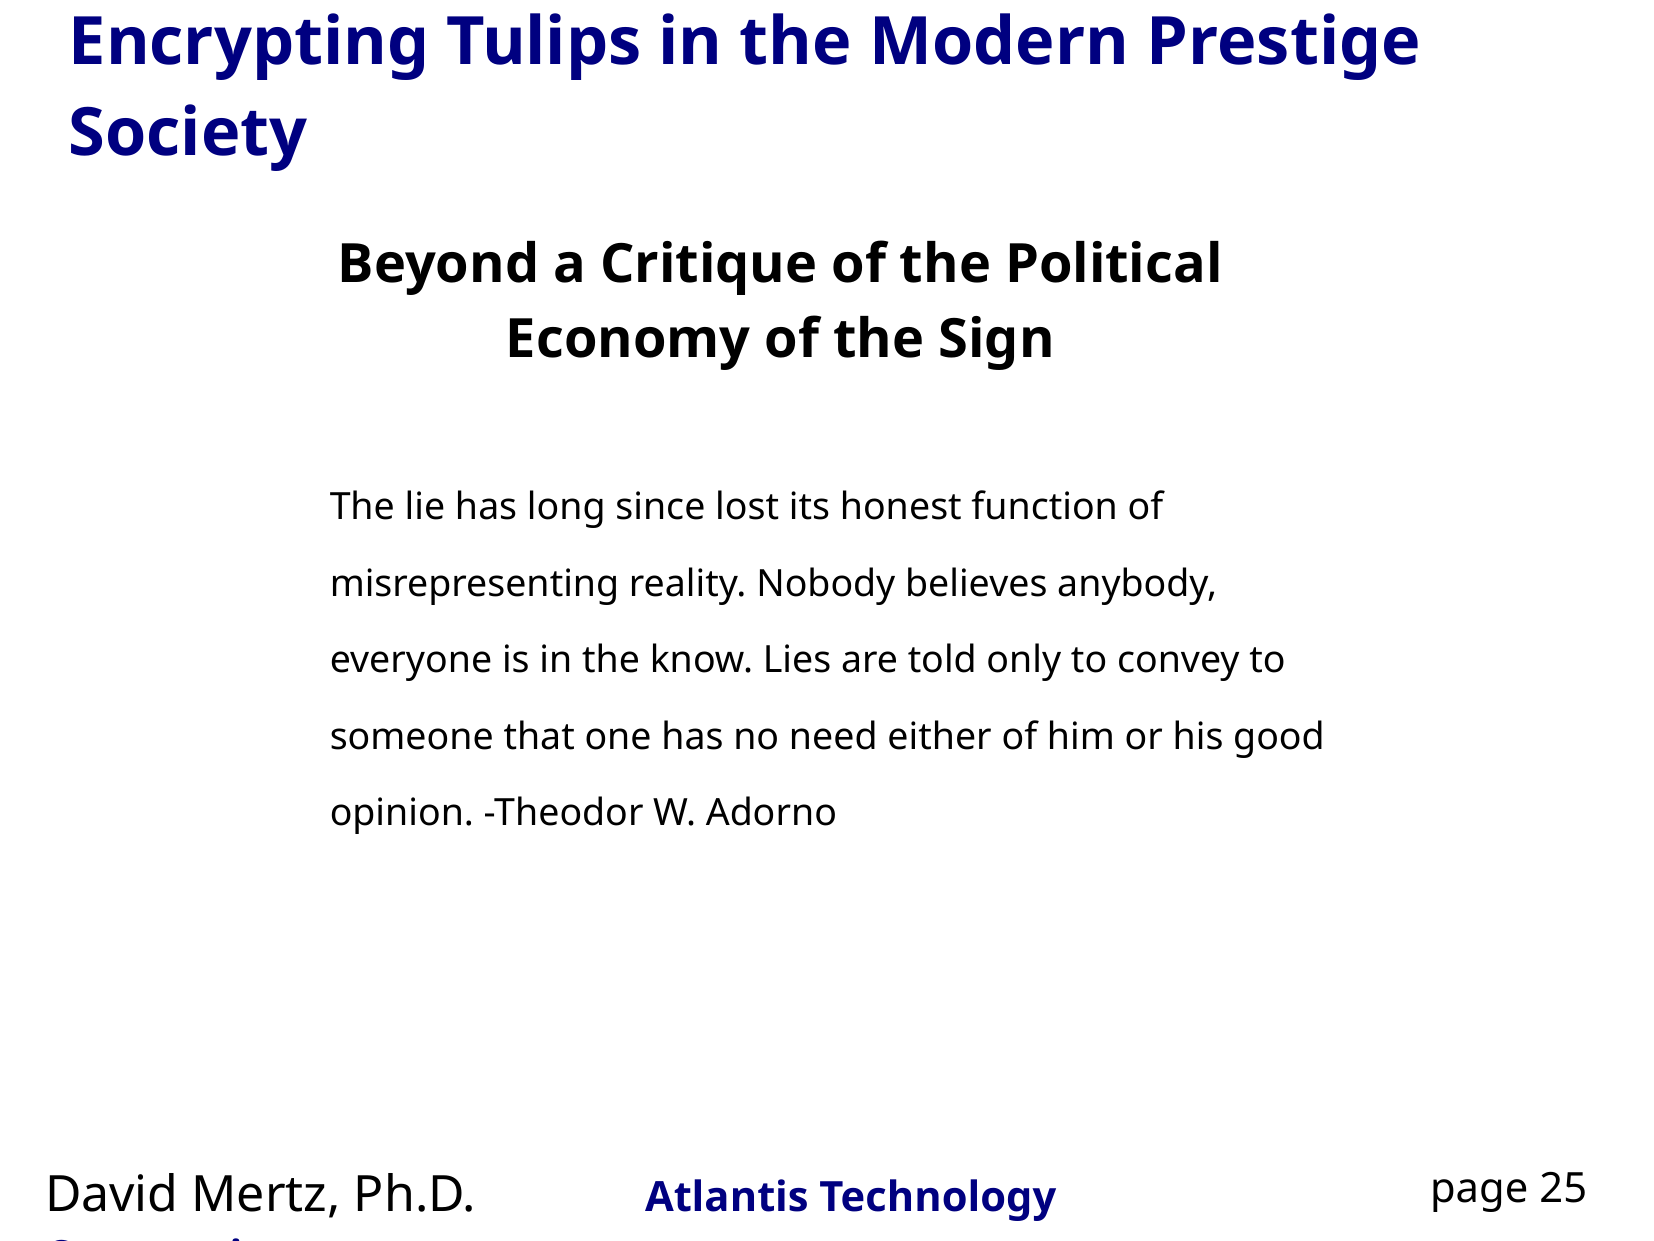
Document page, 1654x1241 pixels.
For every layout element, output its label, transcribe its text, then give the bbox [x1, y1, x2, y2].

list Beyond a Critique of the Political Economy of the Sign [225, 225, 1336, 361]
text_box The lie has long since lost its honest function of misrepresenting reality. Nobody believes anybody, everyone is in the know. Lies are told only to convey to someone that one has no need either of him or his good opinion. -Theodor W. Adorno [315, 446, 1366, 728]
